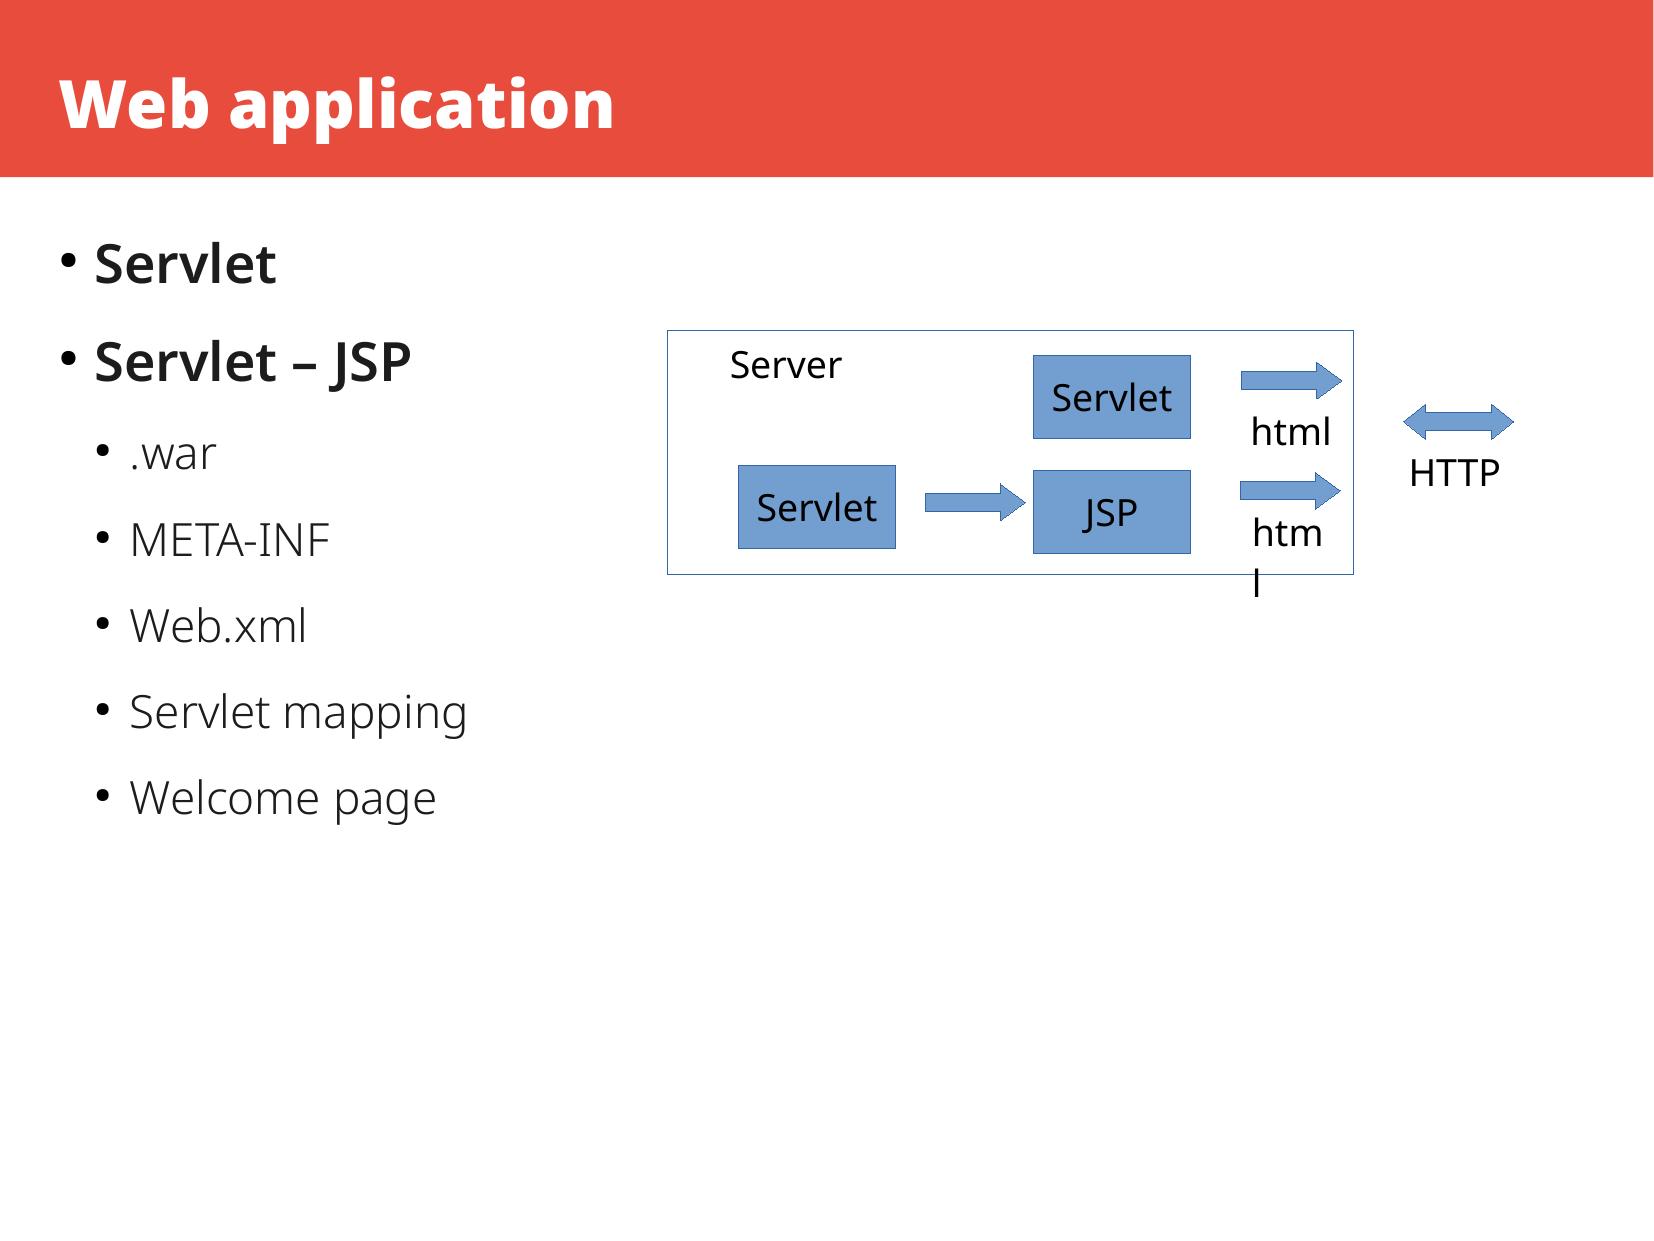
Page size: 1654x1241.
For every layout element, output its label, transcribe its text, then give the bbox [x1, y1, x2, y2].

list Servlet Servlet – JSP .war META-INF Web.xml Servlet mapping Welcome page [59, 225, 1593, 1183]
text_box Server [667, 330, 906, 393]
text_box Servlet [1033, 355, 1191, 439]
text_box Servlet [738, 465, 896, 549]
text_box [1240, 472, 1341, 510]
text_box html [1235, 398, 1354, 497]
text_box [1241, 362, 1342, 399]
text_box html [1237, 499, 1347, 597]
text_box HTTP [1393, 439, 1524, 537]
title Web application [59, 0, 1595, 148]
text_box [925, 483, 1026, 521]
text_box JSP [1033, 470, 1191, 554]
text_box [1403, 404, 1514, 439]
